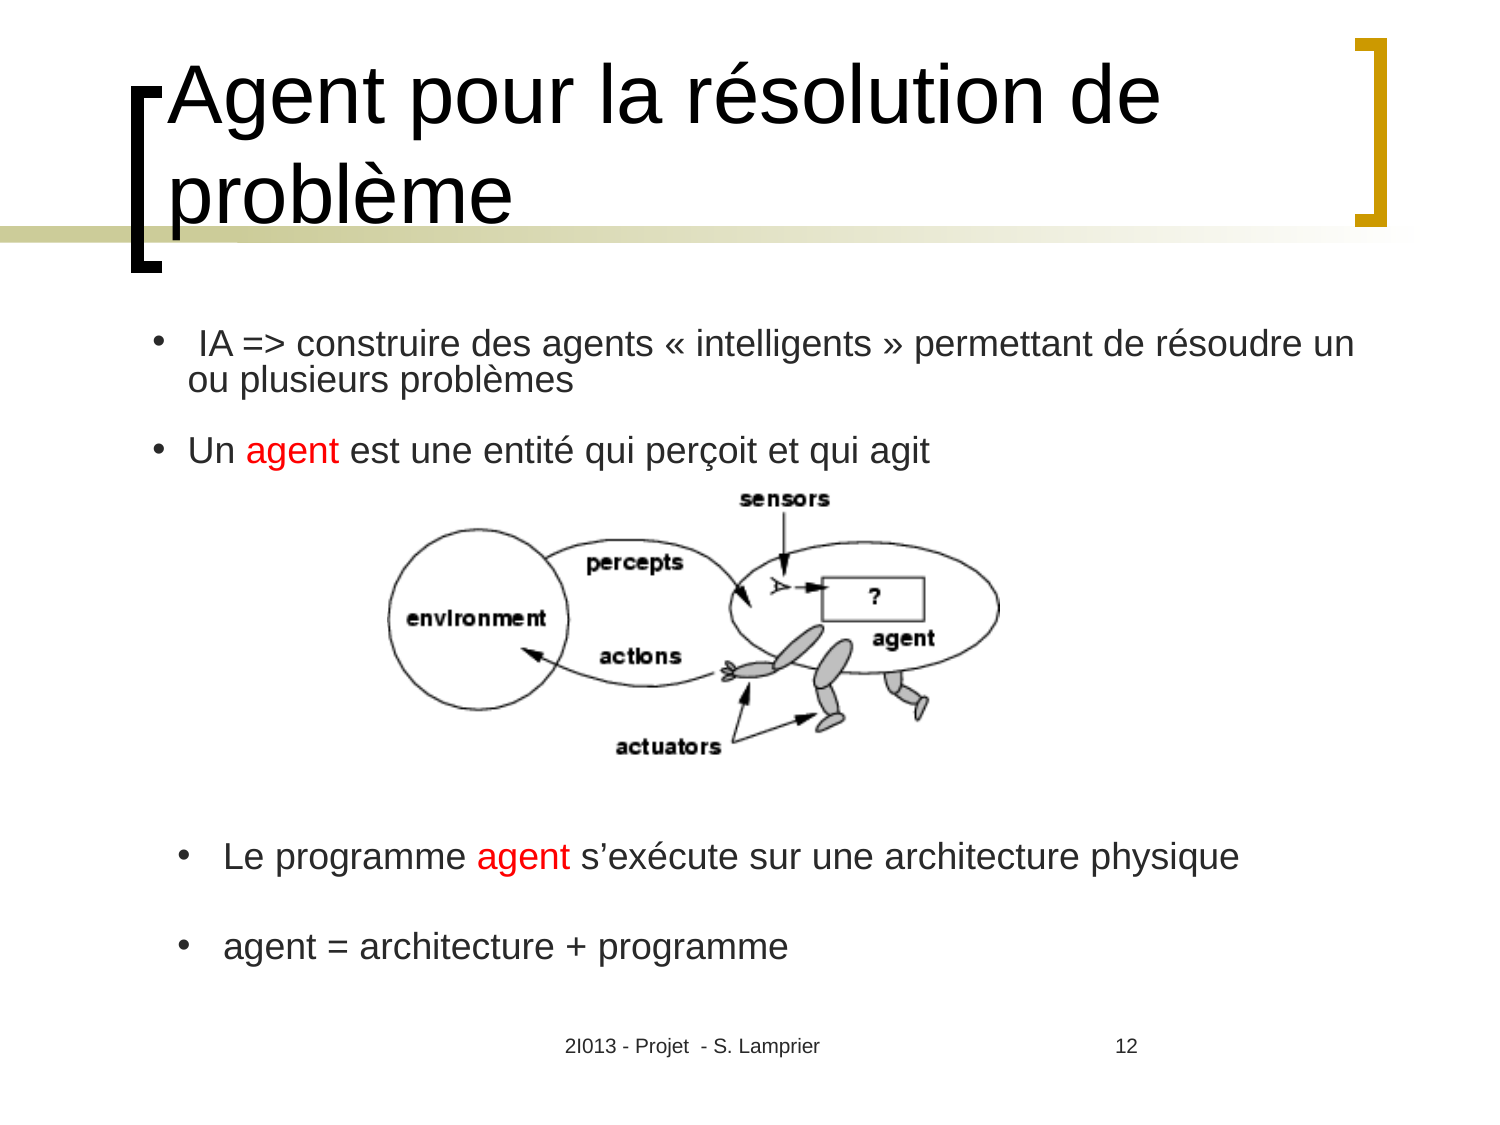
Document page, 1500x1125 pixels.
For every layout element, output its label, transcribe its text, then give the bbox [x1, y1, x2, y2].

footer 2I013 - Projet - S. Lamprier [549, 1025, 1025, 1100]
title Agent pour la résolution de problème [152, 15, 1328, 248]
text_box Le programme agent s’exécute sur une architecture physique agent = architecture + programme [162, 824, 1375, 975]
text_box IA => construire des agents « intelligents » permettant de résoudre un ou plusieurs problèmes Un agent est une entité qui perçoit et qui agit [137, 275, 1375, 587]
slide_number <numéro> [1100, 1025, 1413, 1100]
picture [387, 487, 1000, 764]
